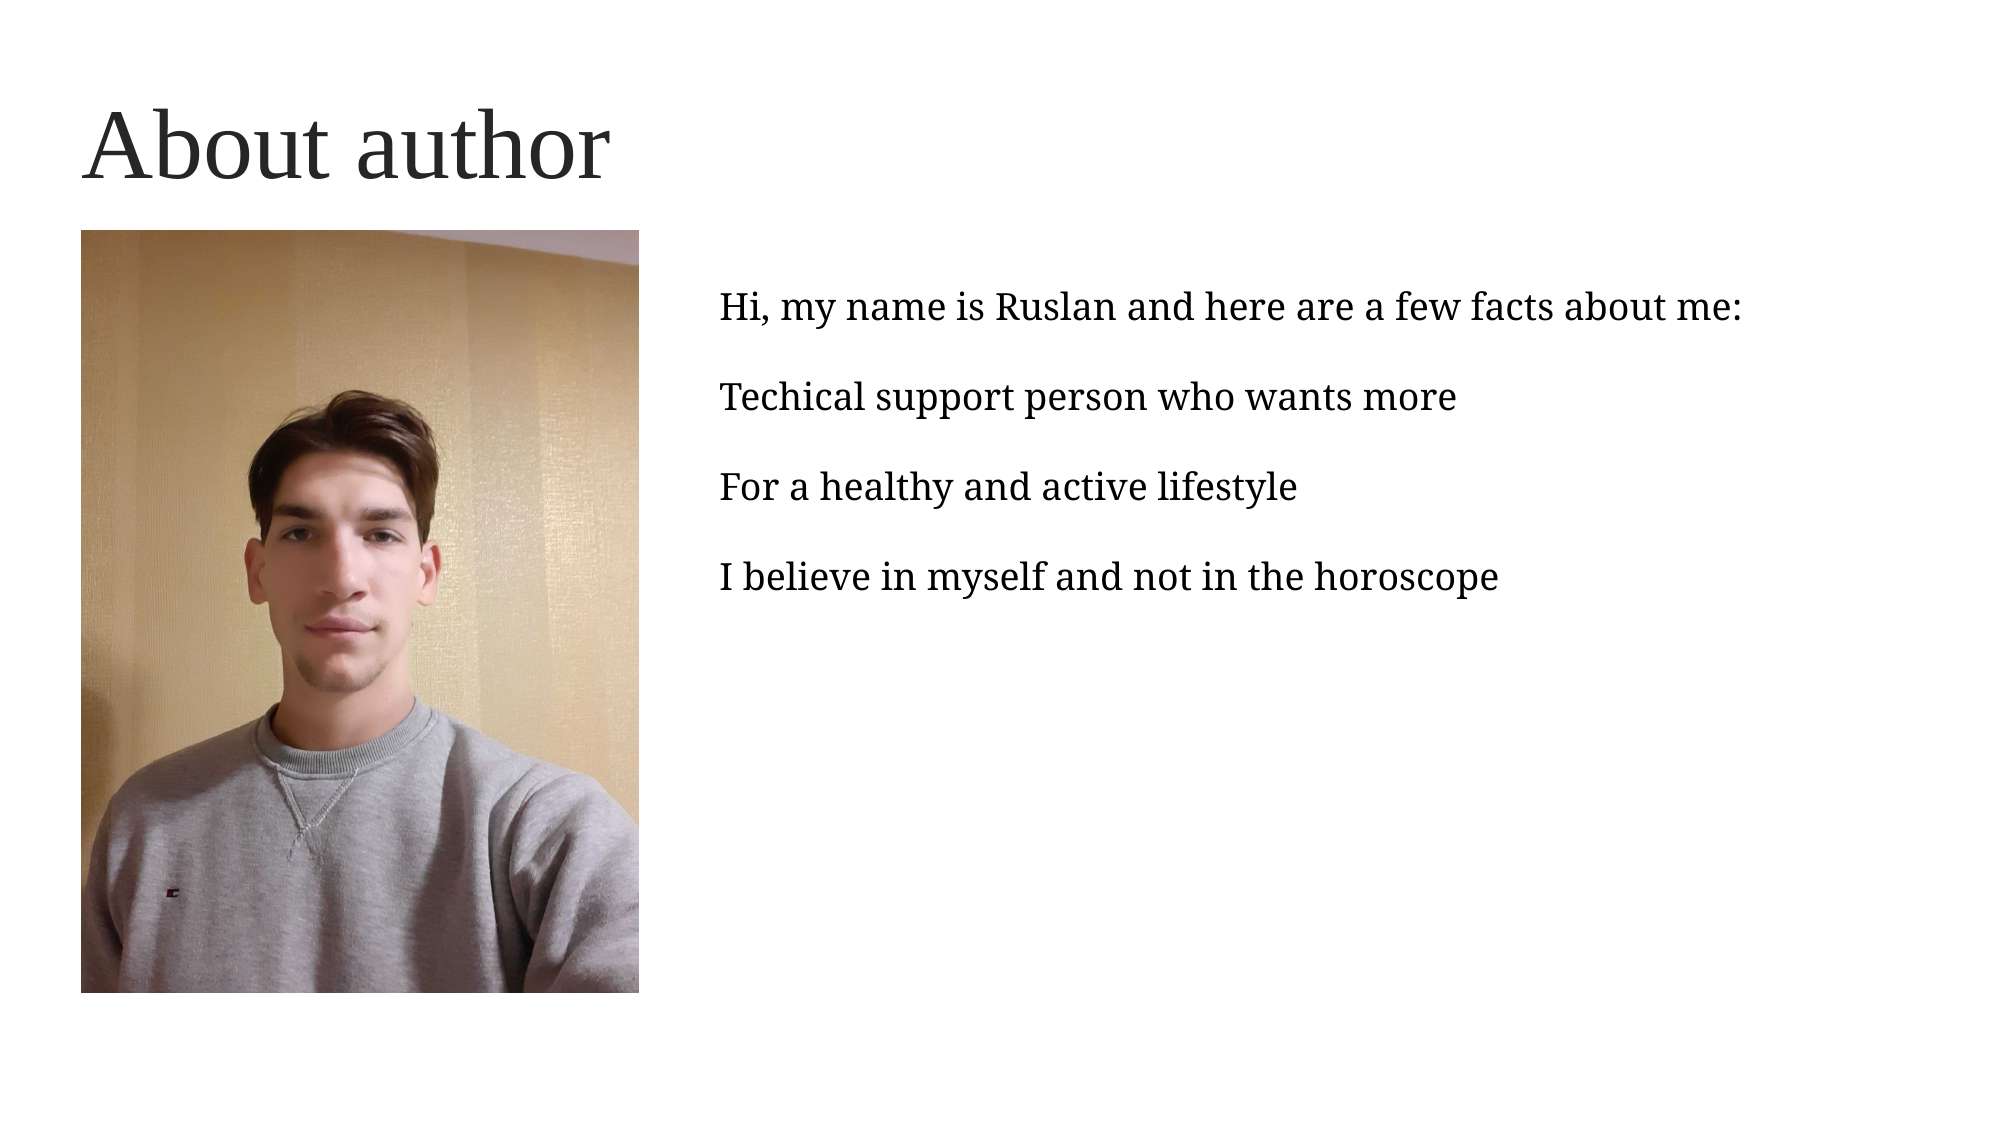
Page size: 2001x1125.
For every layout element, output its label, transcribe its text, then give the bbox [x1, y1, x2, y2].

picture [81, 230, 639, 993]
title About author [66, 62, 1717, 232]
text_box Hi, my name is Ruslan and here are a few facts about me: Techical support person who wants more For a healthy and active lifestyle I believe in myself and not in the horoscope [704, 275, 1854, 654]
